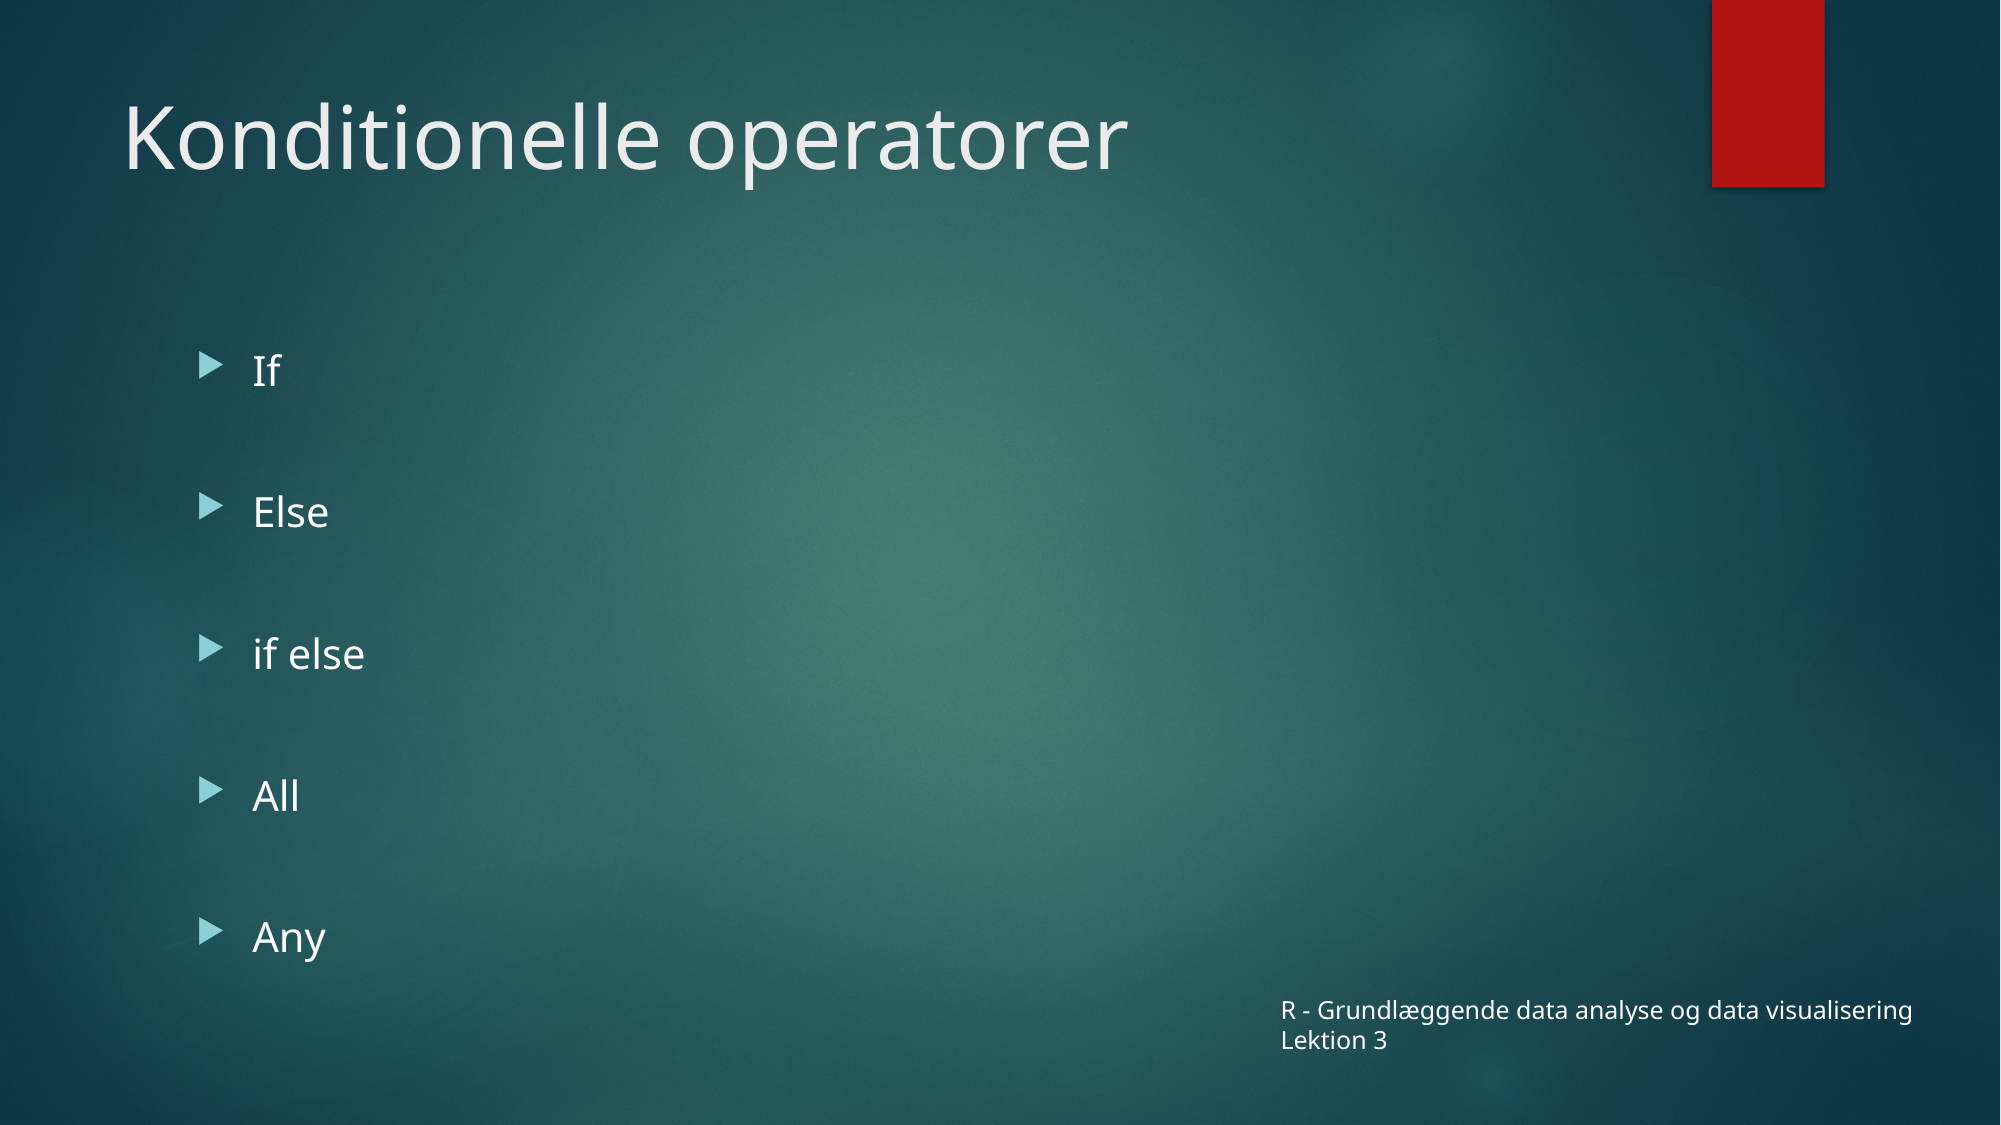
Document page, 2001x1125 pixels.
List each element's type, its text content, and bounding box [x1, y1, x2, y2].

list If Else if else All Any [181, 336, 1649, 1025]
picture [0, 0, 2001, 1125]
text_box R - Grundlæggende data analyse og data visualisering Lektion 3 [1265, 987, 1974, 1062]
title Konditionelle operatorer [106, 74, 1649, 304]
